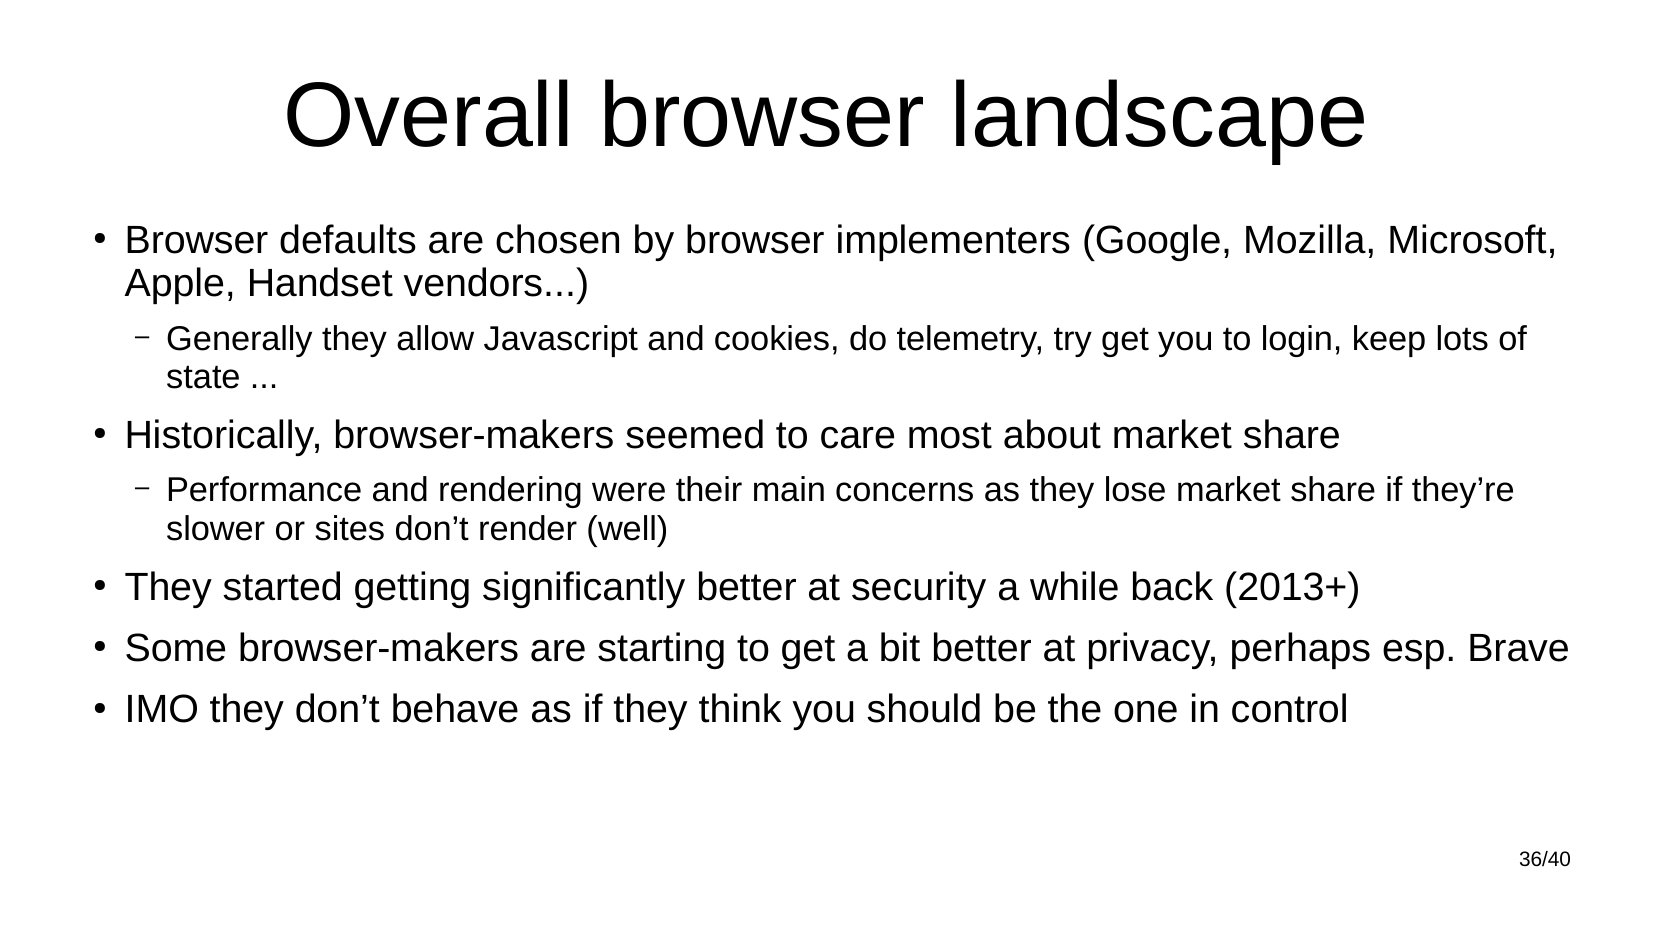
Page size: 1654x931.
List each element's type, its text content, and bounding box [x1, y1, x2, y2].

list Browser defaults are chosen by browser implementers (Google, Mozilla, Microsoft, Apple, Handset vendors...) Generally they allow Javascript and cookies, do telemetry, try get you to login, keep lots of state ... Historically, browser-makers seemed to care most about market share Performance and rendering were their main concerns as they lose market share if they’re slower or sites don’t render (well) They started getting significantly better at security a while back (2013+) Some browser-makers are starting to get a bit better at privacy, perhaps esp. Brave IMO they don’t behave as if they think you should be the one in control [82, 217, 1571, 758]
title Overall browser landscape [82, 37, 1571, 193]
